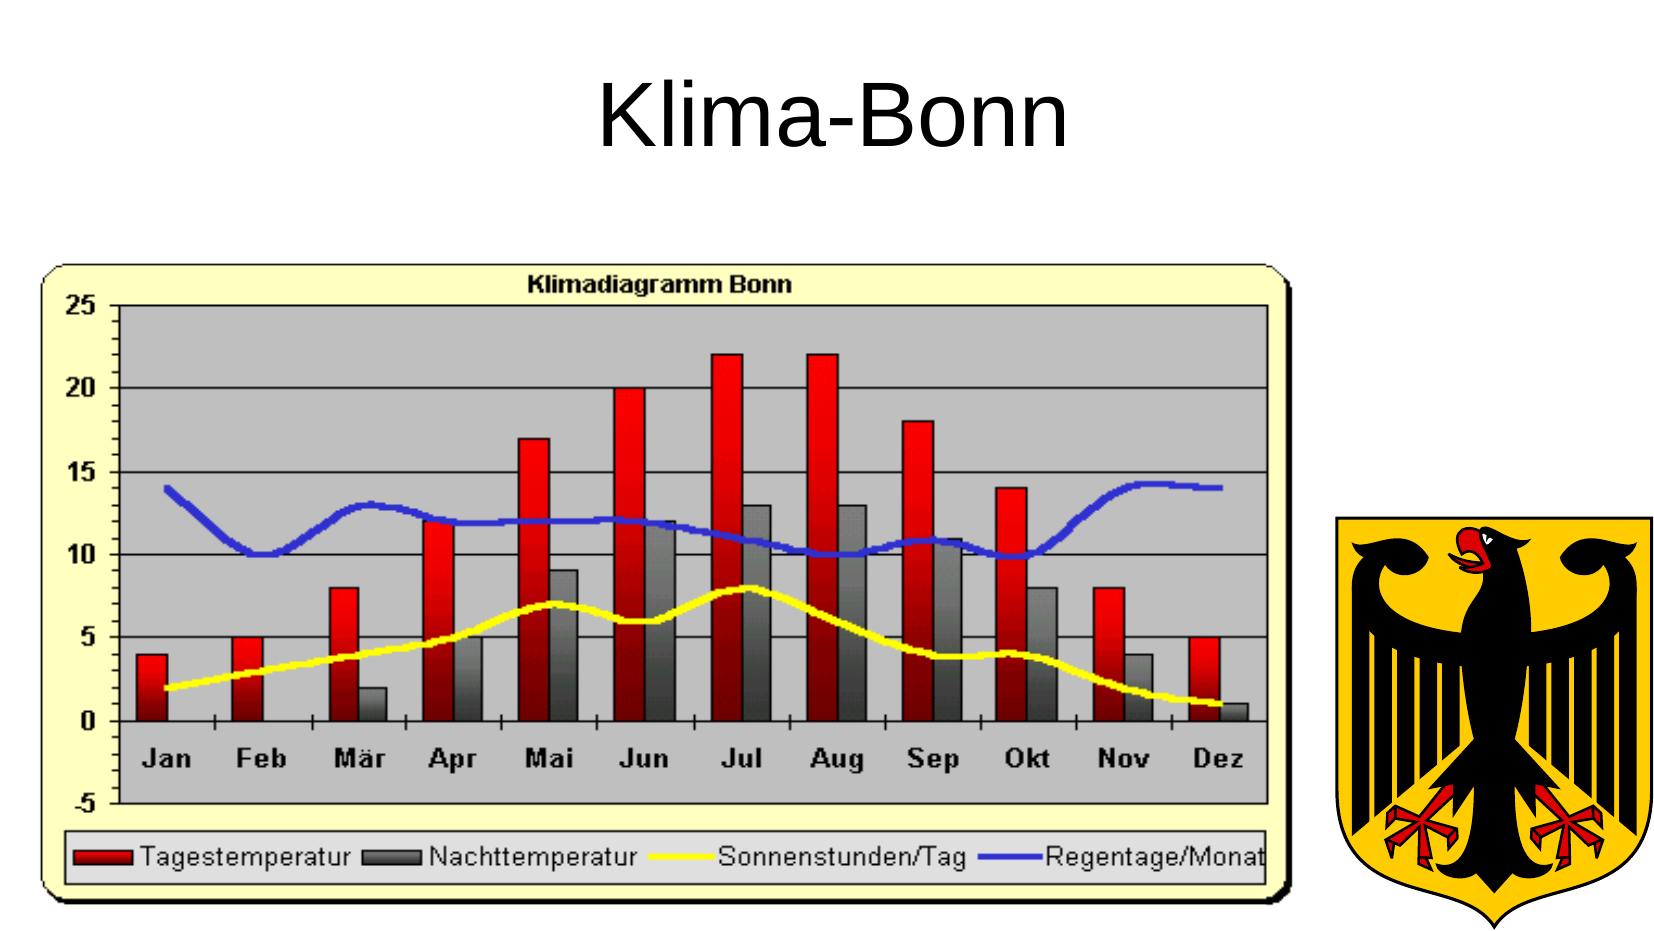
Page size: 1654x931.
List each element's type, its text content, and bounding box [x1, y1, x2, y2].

picture [30, 254, 1306, 916]
title Klima-Bonn [90, 37, 1579, 193]
picture [1335, 516, 1654, 931]
